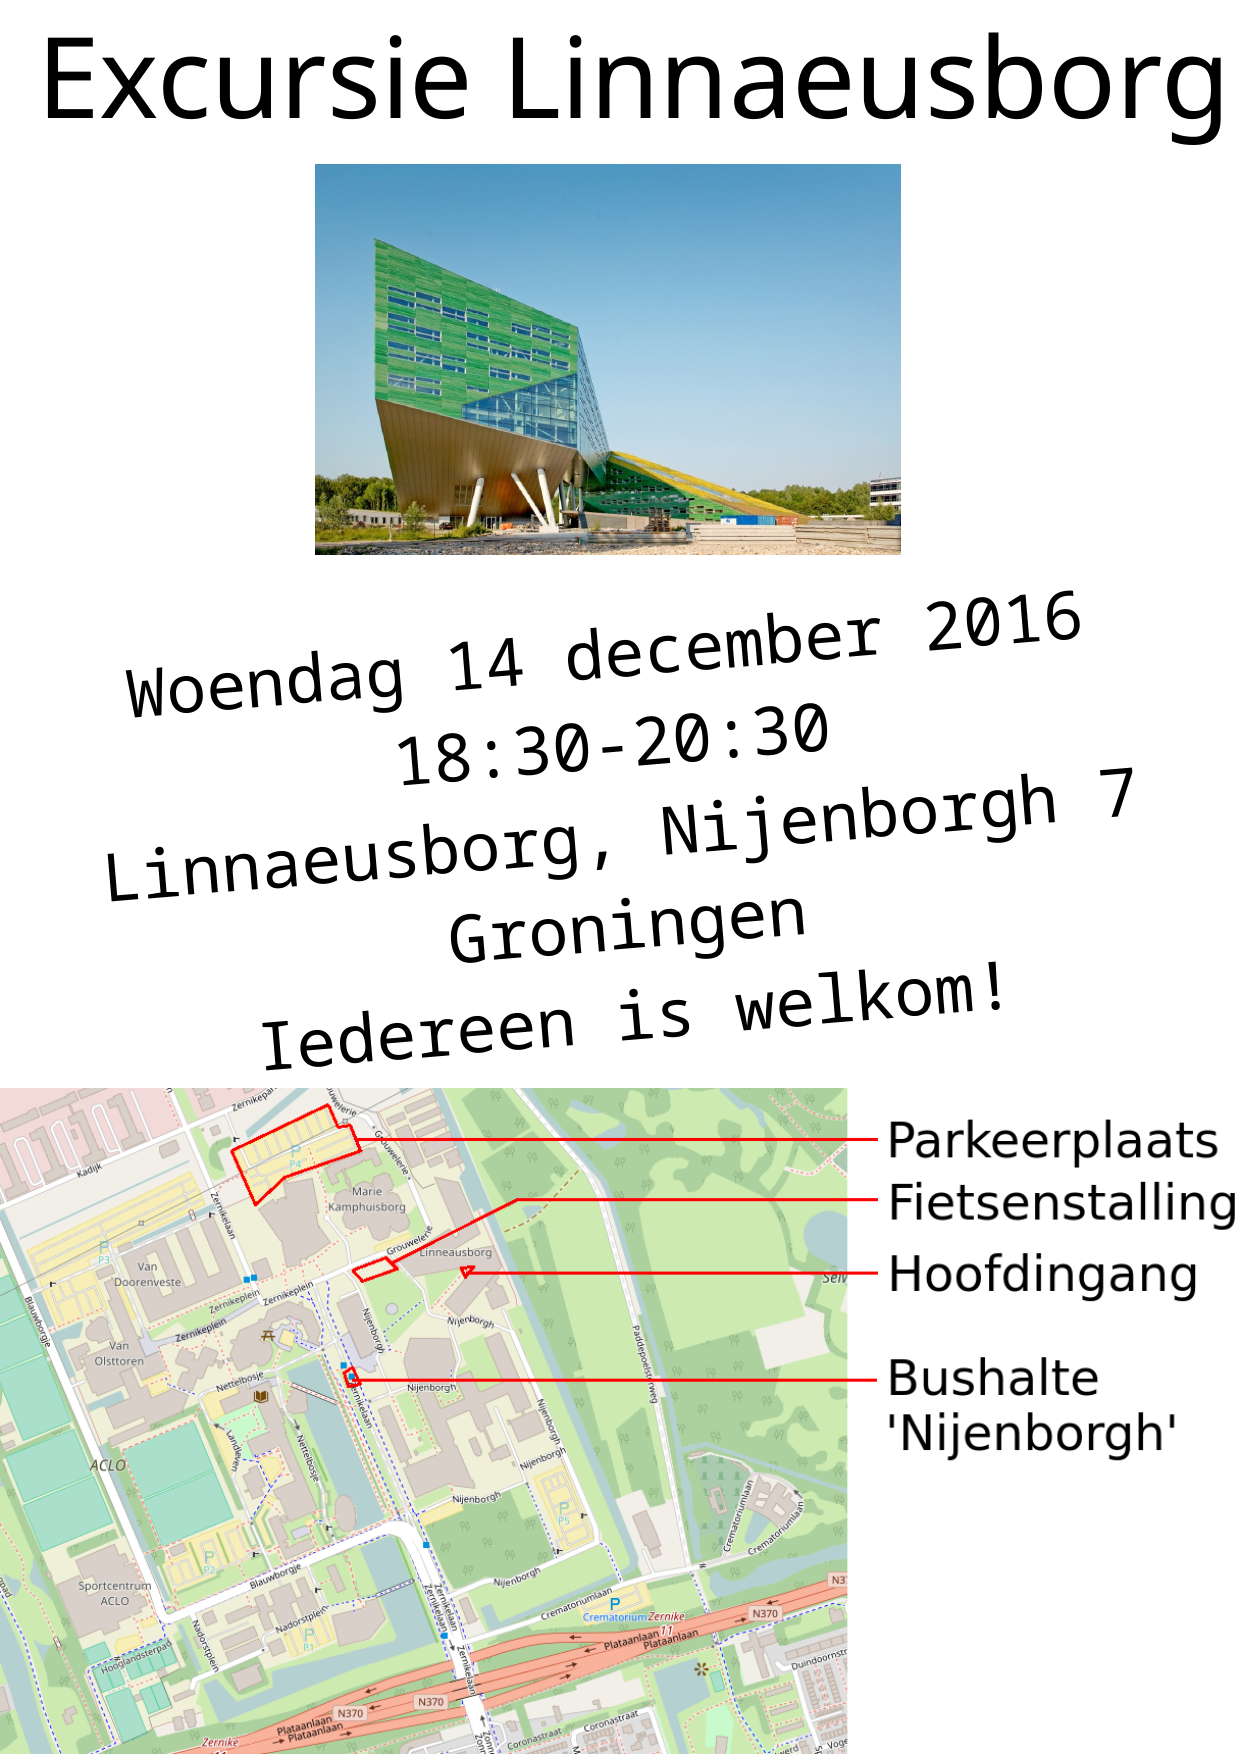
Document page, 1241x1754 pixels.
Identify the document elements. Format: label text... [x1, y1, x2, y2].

picture [0, 1088, 1241, 1754]
subtitle Woendag 14 december 2016 18:30-20:30 Linnaeusborg, Nijenborgh 7 Groningen Iedereen is welkom! [42, 538, 1198, 1088]
title Excursie Linnaeusborg [0, 0, 1241, 151]
picture [315, 164, 901, 556]
